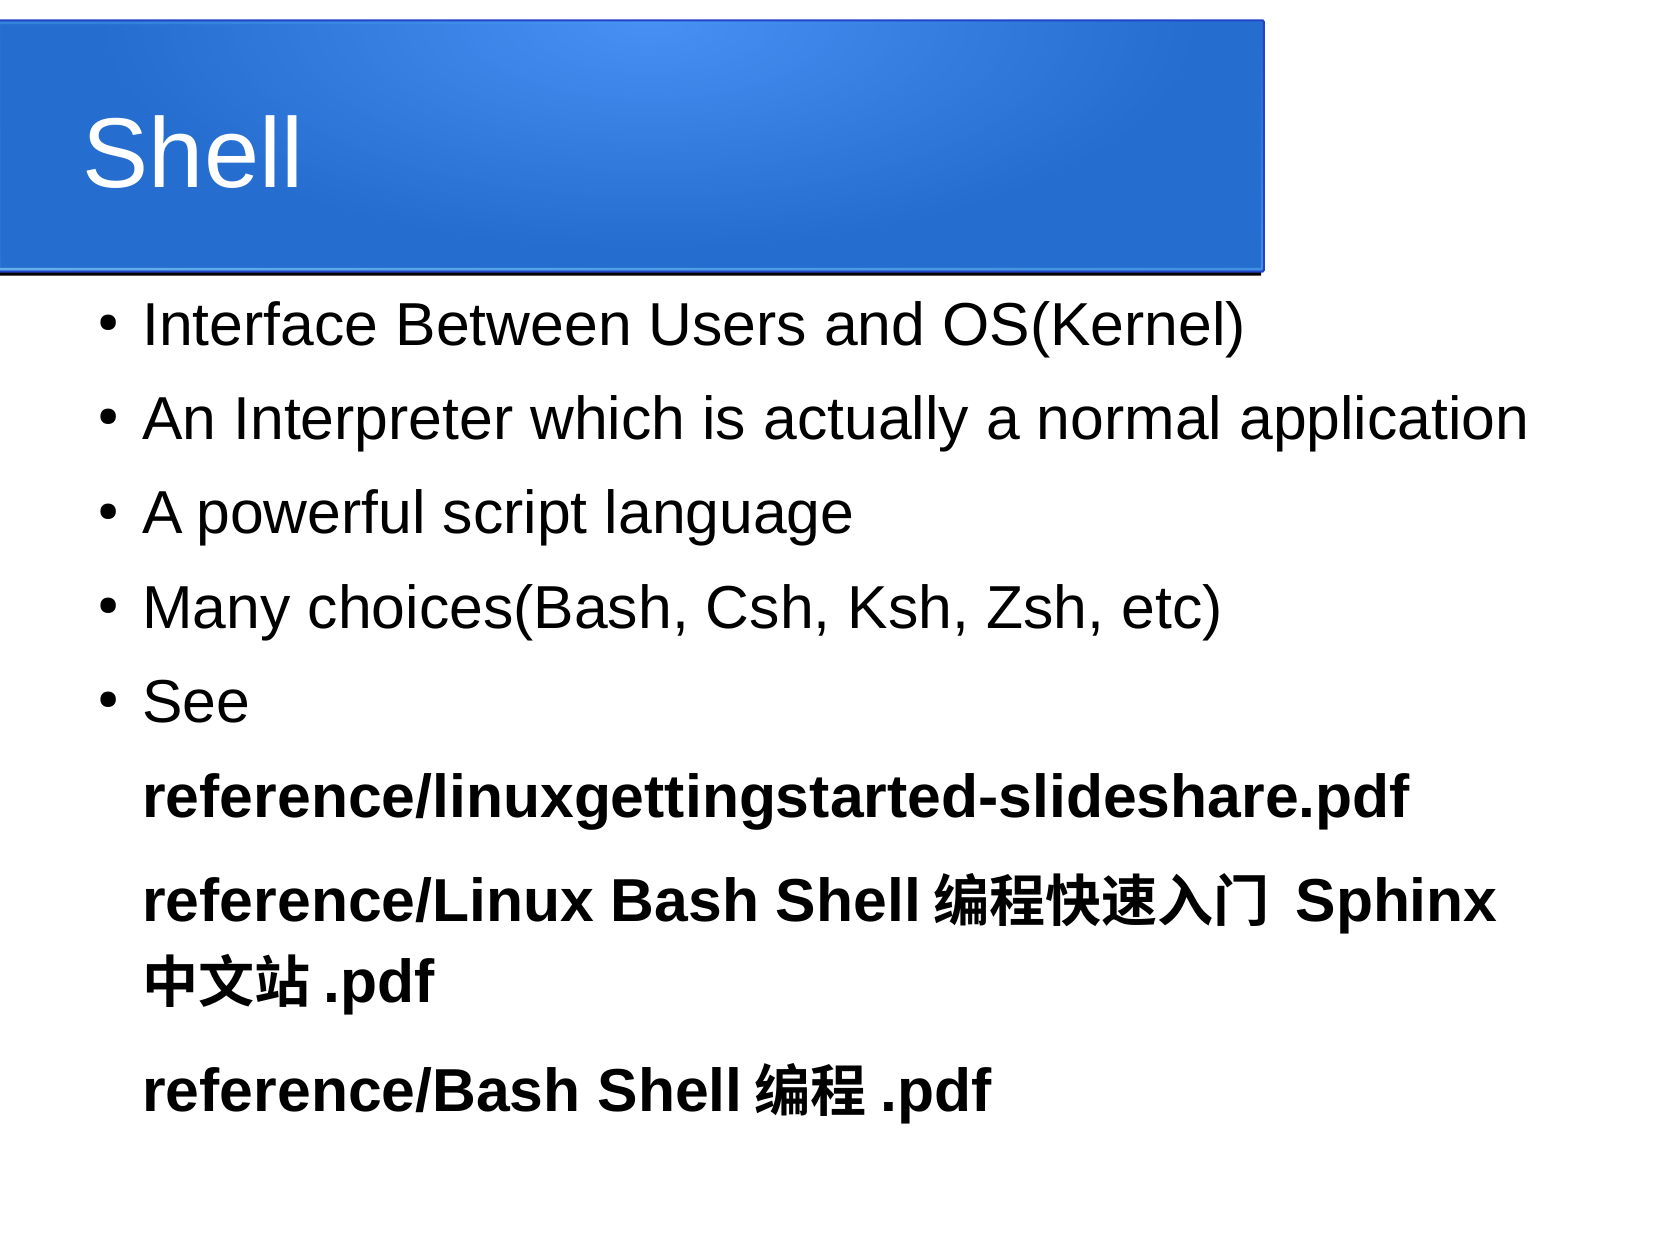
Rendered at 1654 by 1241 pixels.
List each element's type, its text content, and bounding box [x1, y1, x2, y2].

title Shell [82, 49, 1250, 257]
list Interface Between Users and OS(Kernel) An Interpreter which is actually a normal application A powerful script language Many choices(Bash, Csh, Ksh, Zsh, etc) See reference/linuxgettingstarted-slideshare.pdf reference/Linux Bash Shell编程快速入门 Sphinx 中文站.pdf reference/Bash Shell编程.pdf [82, 290, 1538, 1186]
